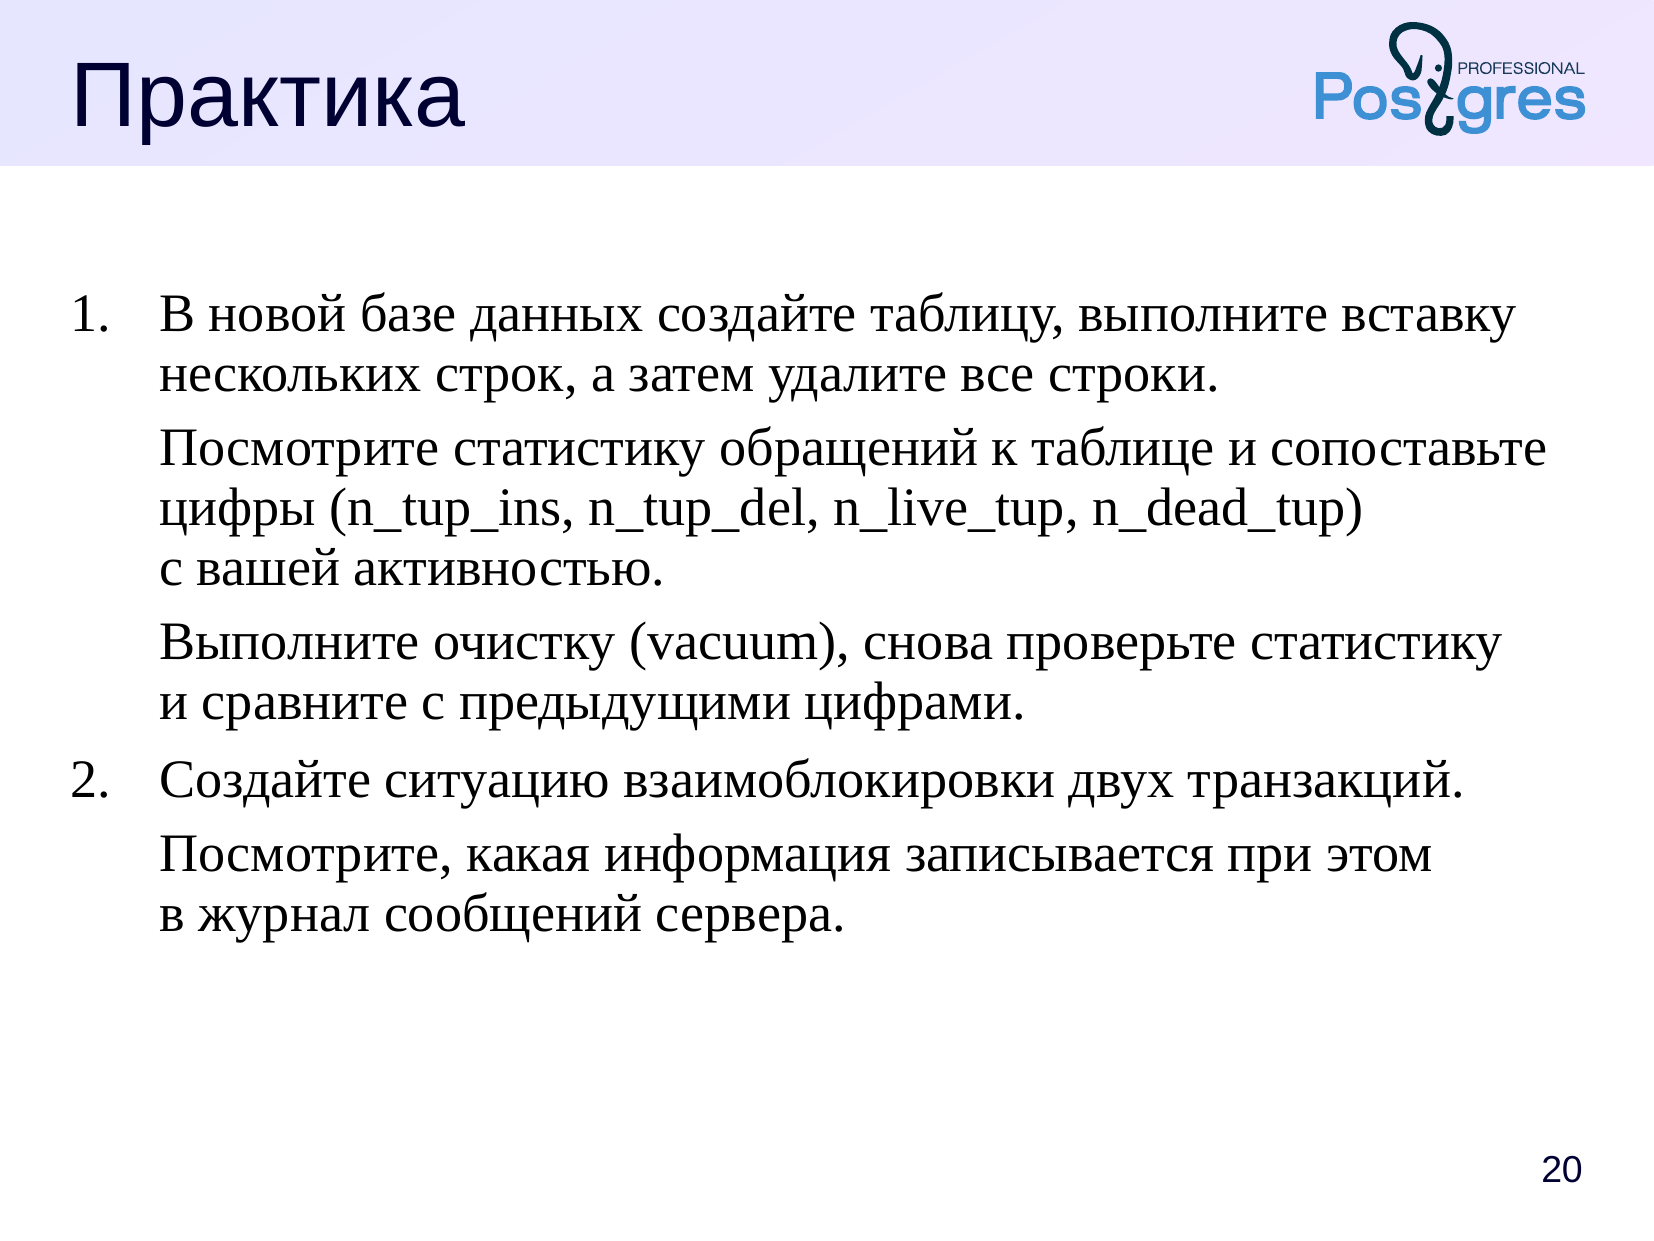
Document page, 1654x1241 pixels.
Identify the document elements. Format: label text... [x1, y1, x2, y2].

list В новой базе данных создайте таблицу, выполните вставку нескольких строк, а затем удалите все строки. Посмотрите статистику обращений к таблице и сопоставьте цифры (n_tup_ins, n_tup_del, n_live_tup, n_dead_tup) с вашей активностью. Выполните очистку (vacuum), снова проверьте статистику и сравните с предыдущими цифрами. Создайте ситуацию взаимоблокировки двух транзакций. Посмотрите, какая информация записывается при этом в журнал сообщений сервера. [70, 283, 1583, 1134]
title Практика [70, 43, 1241, 147]
